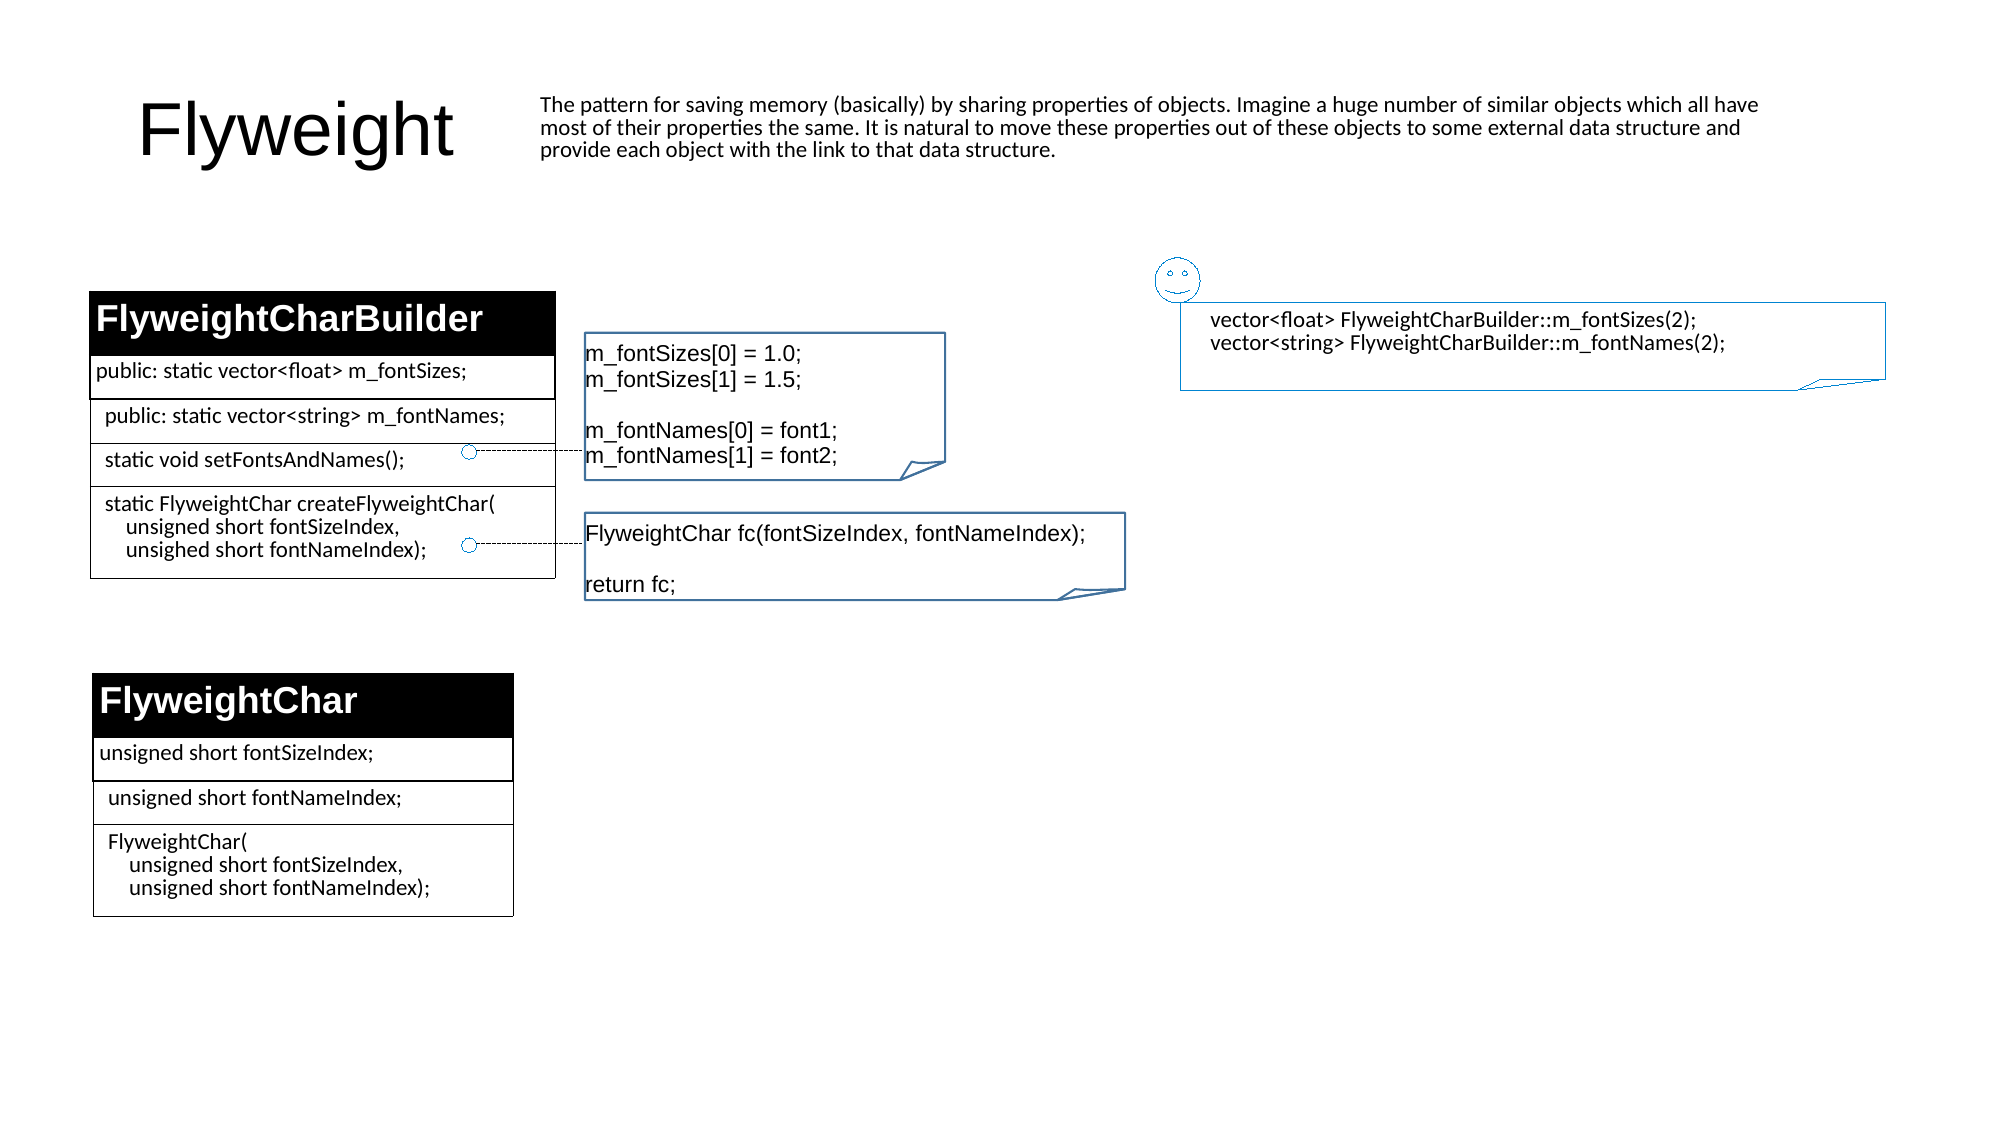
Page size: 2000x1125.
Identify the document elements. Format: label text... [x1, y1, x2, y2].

table_cell static FlyweightChar createFlyweightChar( unsigned short fontSizeIndex, unsighed short fontNameIndex); [91, 487, 555, 578]
table_cell FlyweightChar( unsigned short fontSizeIndex, unsigned short fontNameIndex); [94, 825, 513, 916]
table_cell unsigned short fontNameIndex; [94, 782, 513, 824]
text_box The pattern for saving memory (basically) by sharing properties of objects. Imagine a huge number of similar objects which all have most of their properties the same. It is natural to move these properties out of these objects to some external data structure and provide each object with the link to that data structure. [525, 87, 1810, 192]
table_cell public: static vector<string> m_fontNames; [91, 400, 555, 443]
table_cell unsigned short fontSizeIndex; [94, 738, 512, 780]
table_header FlyweightCharBuilder [91, 293, 554, 354]
table_cell static void setFontsAndNames(); [91, 444, 555, 486]
text_box m_fontSizes[0] = 1.0; m_fontSizes[1] = 1.5; m_fontNames[0] = font1; m_fontNames[1] = font2; [585, 332, 946, 481]
text_box FlyweightChar fc(fontSizeIndex, fontNameIndex); return fc; [585, 512, 1126, 601]
title Flyweight [137, 60, 526, 196]
text_box vector<float> FlyweightCharBuilder::m_fontSizes(2); vector<string> FlyweightCharBuilder::m_fontNames(2); [1195, 302, 1871, 391]
table_cell public: static vector<float> m_fontSizes; [91, 356, 554, 398]
table_header FlyweightChar [94, 675, 512, 736]
